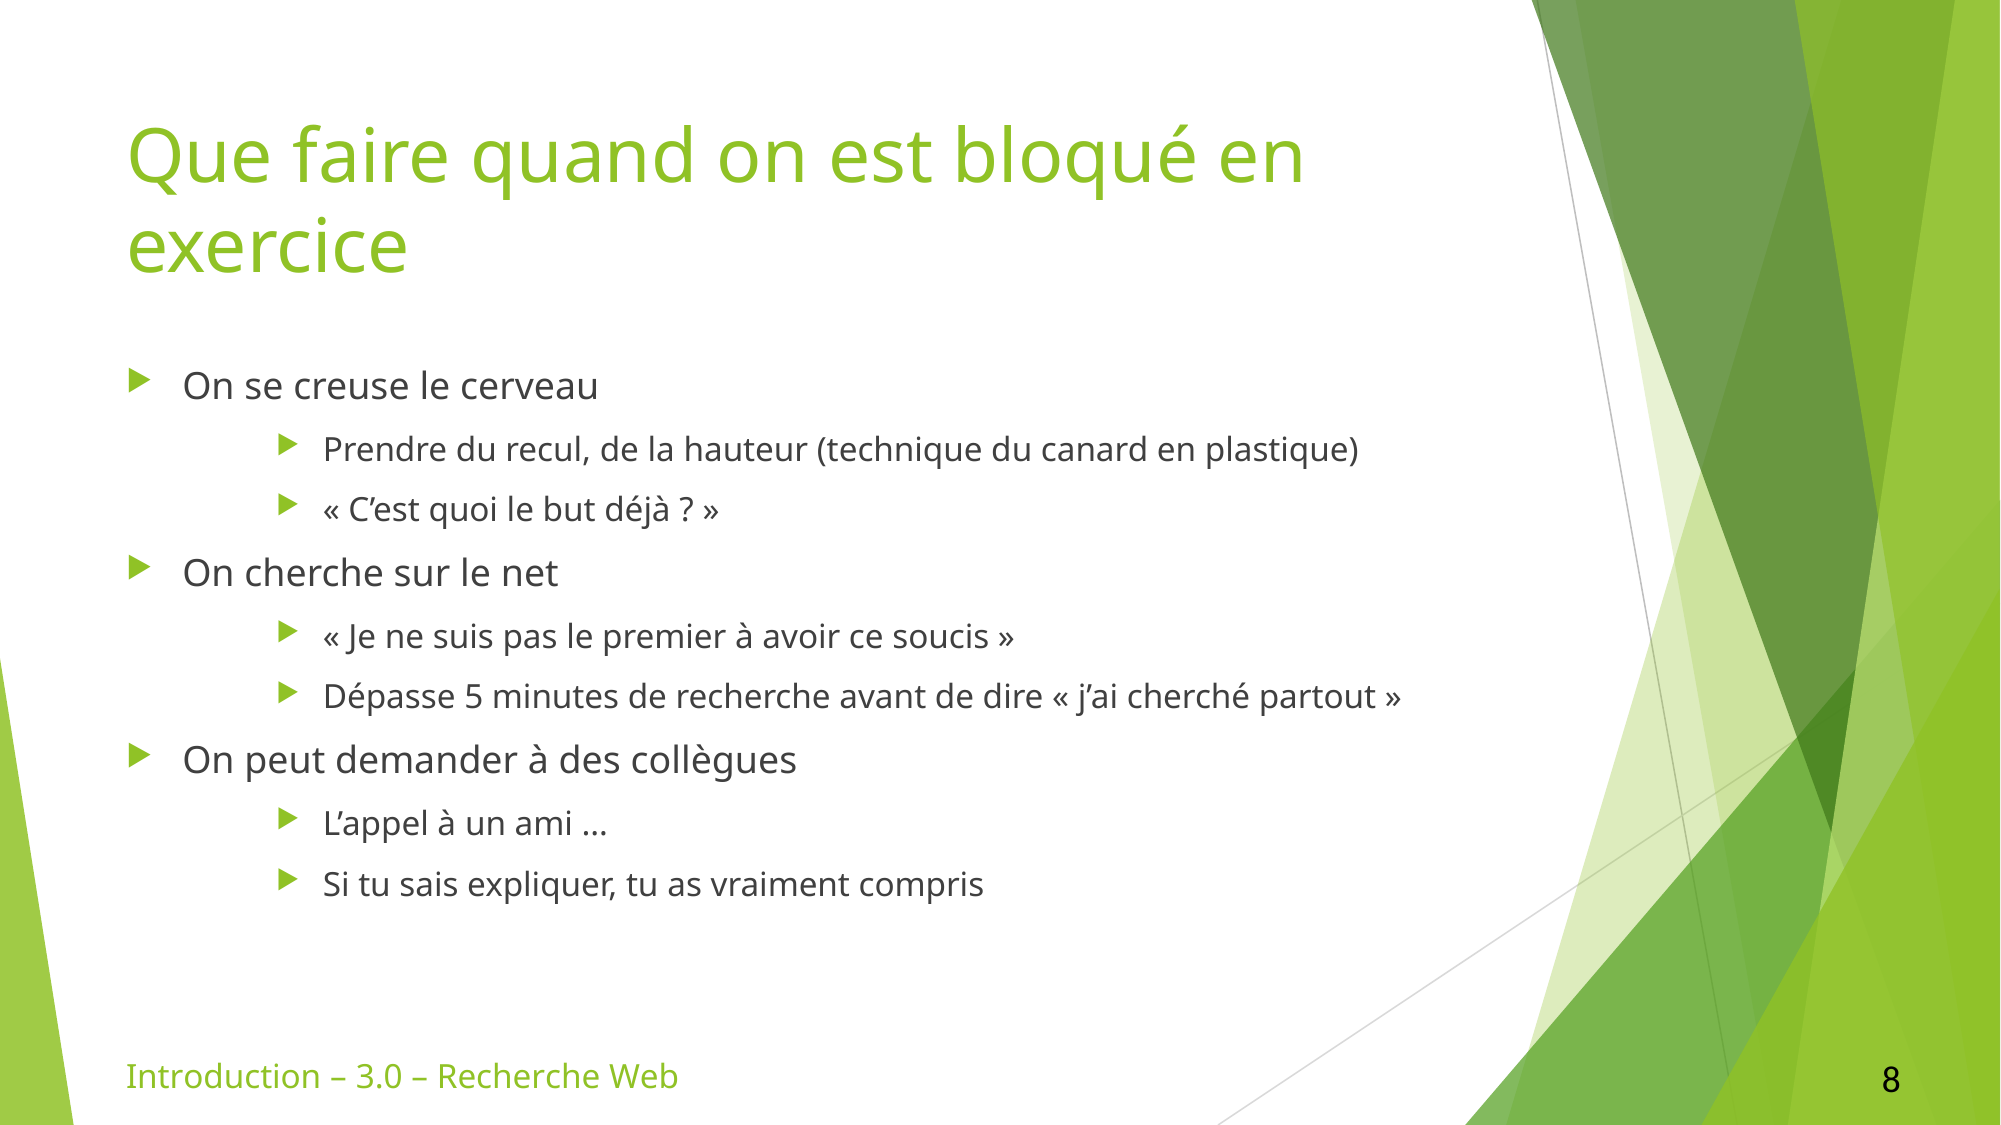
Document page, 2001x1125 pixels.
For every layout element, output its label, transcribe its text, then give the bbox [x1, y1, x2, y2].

list On se creuse le cerveau Prendre du recul, de la hauteur (technique du canard en plastique) « C’est quoi le but déjà ? » On cherche sur le net « Je ne suis pas le premier à avoir ce soucis » Dépasse 5 minutes de recherche avant de dire « j’ai cherché partout » On peut demander à des collègues L’appel à un ami … Si tu sais expliquer, tu as vraiment compris [111, 354, 1522, 992]
title Que faire quand on est bloqué en exercice [111, 99, 1522, 317]
text_box Introduction – 3.0 – Recherche Web [111, 1047, 1094, 1109]
text_box [1866, 1047, 1979, 1108]
